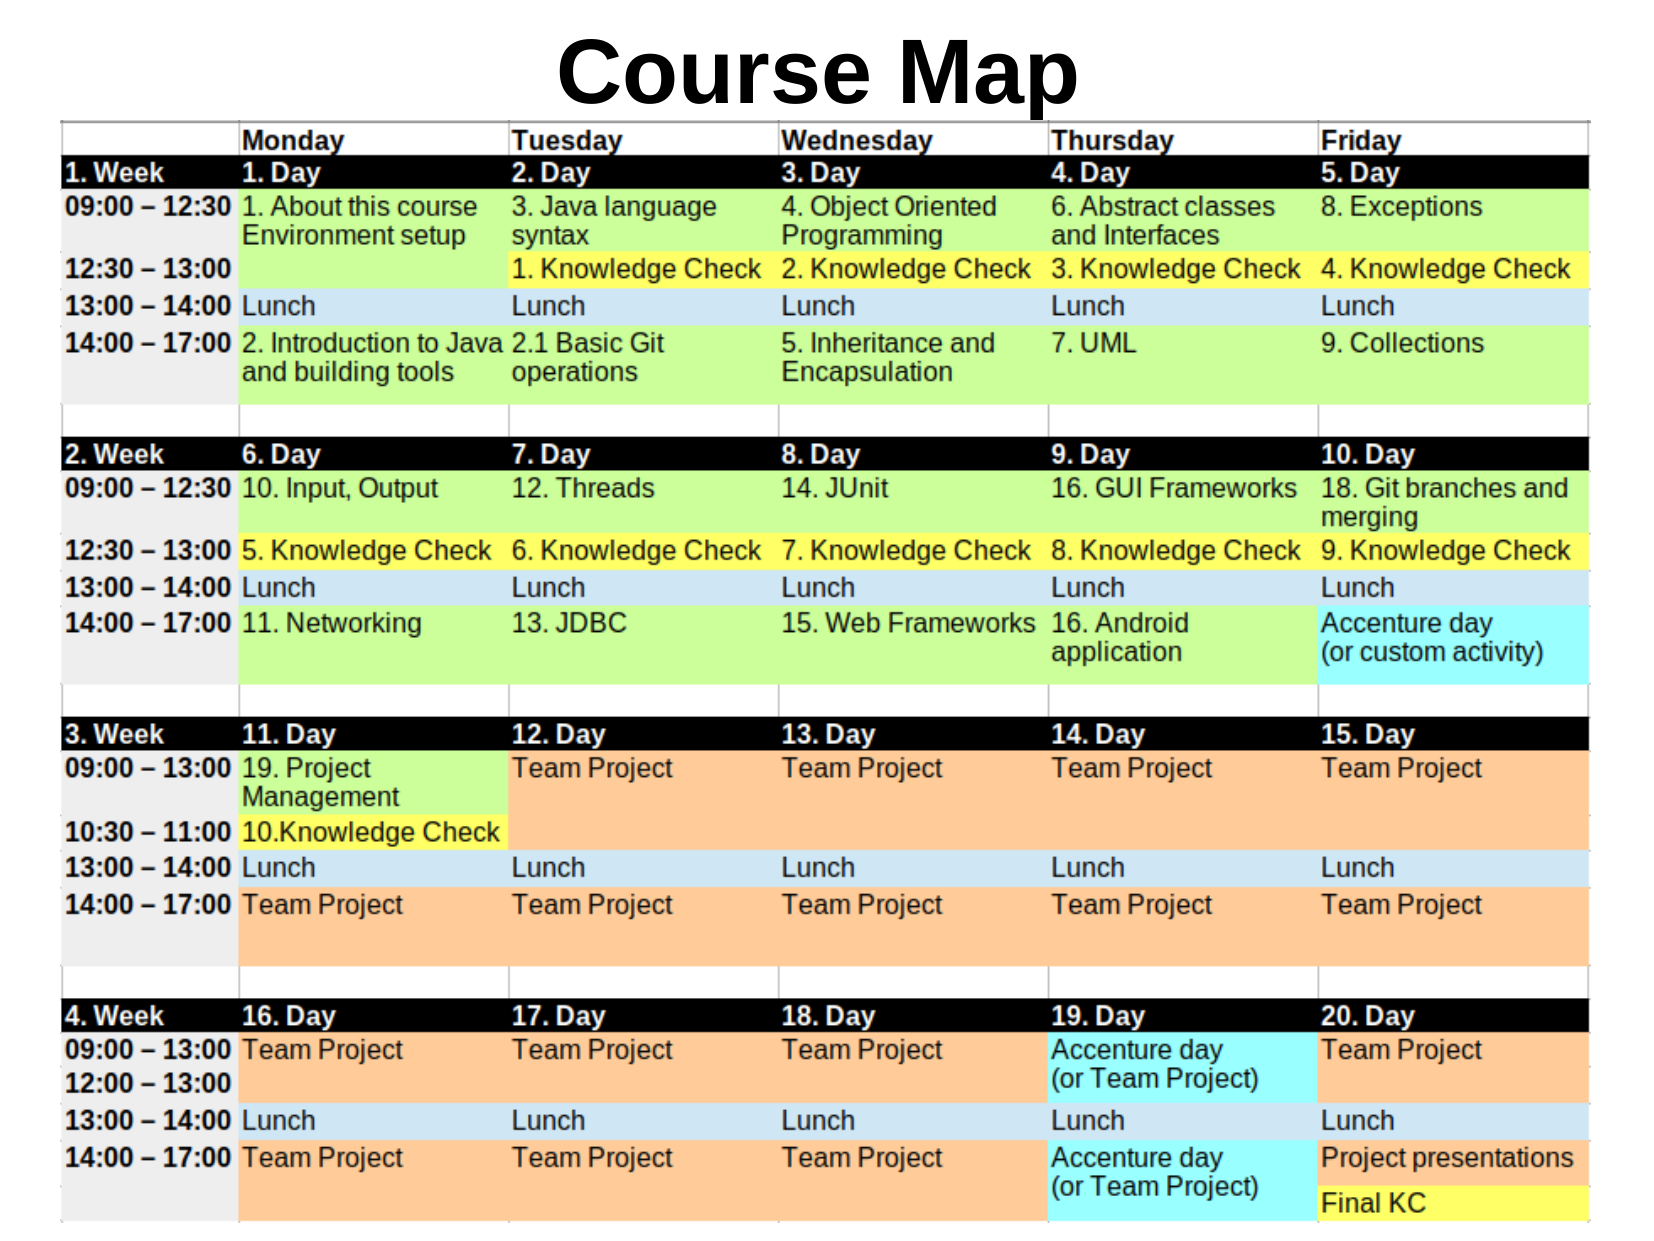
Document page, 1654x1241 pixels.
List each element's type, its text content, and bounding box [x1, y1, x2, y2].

picture [60, 120, 1591, 1223]
title Course Map [75, 20, 1564, 120]
